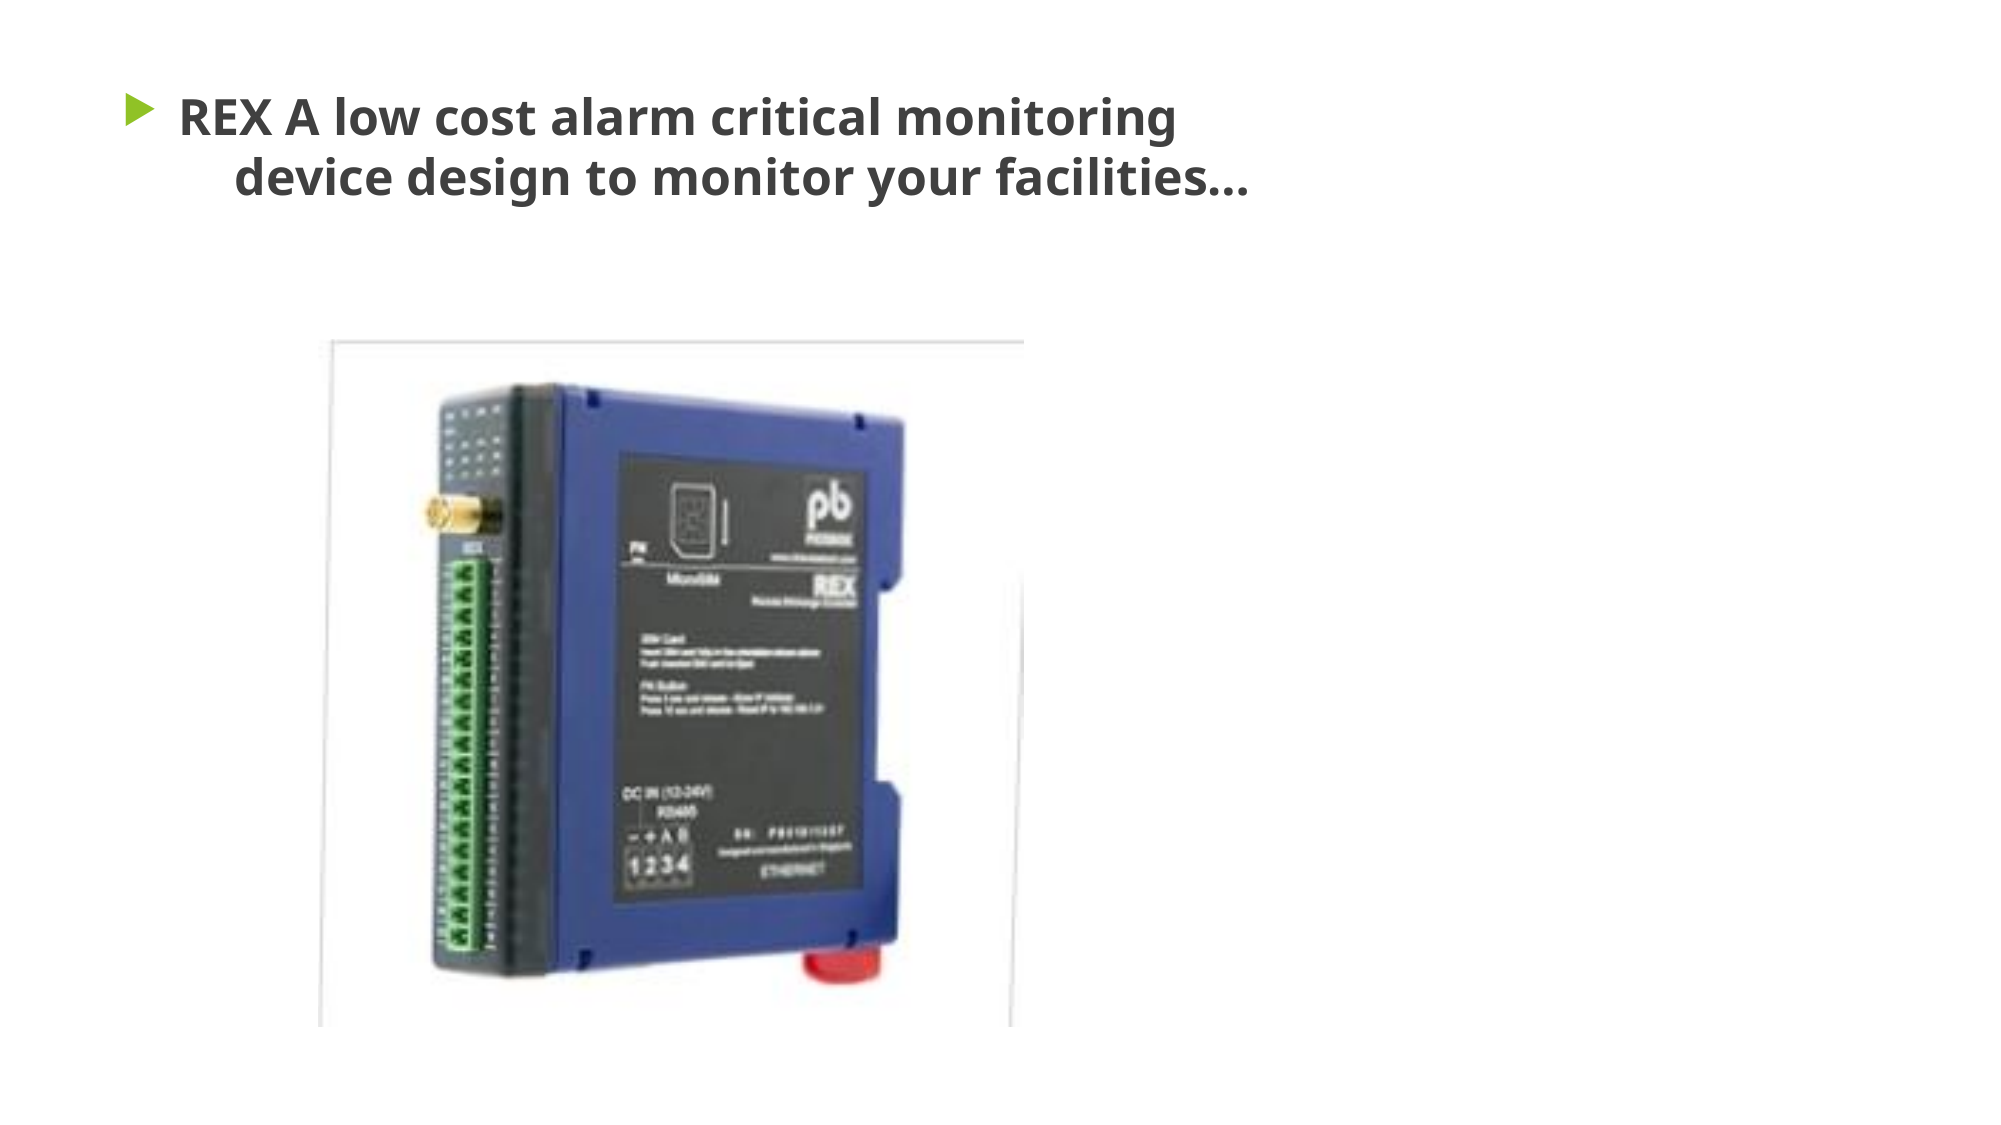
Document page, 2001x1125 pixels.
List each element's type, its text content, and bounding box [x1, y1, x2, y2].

picture [318, 339, 1024, 1027]
list REX A low cost alarm critical monitoring device design to monitor your facilities… [107, 77, 1281, 715]
